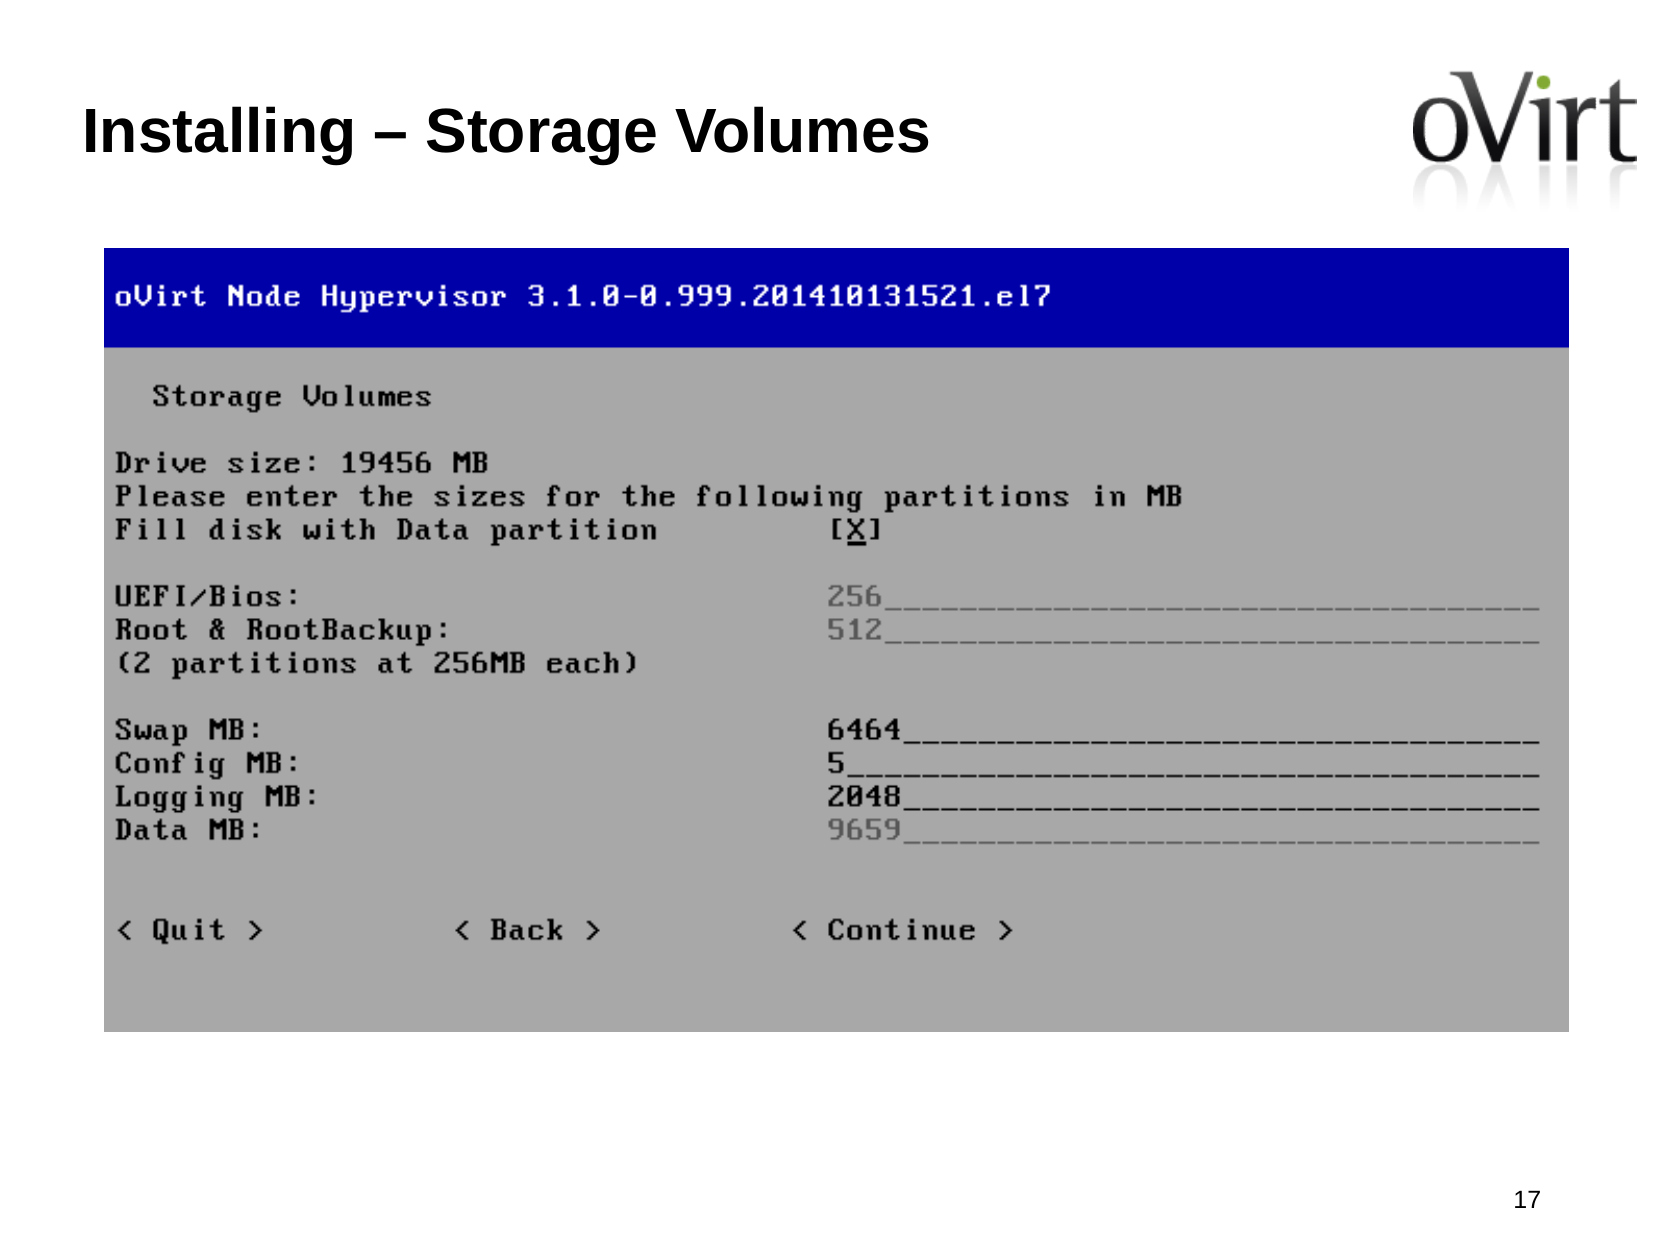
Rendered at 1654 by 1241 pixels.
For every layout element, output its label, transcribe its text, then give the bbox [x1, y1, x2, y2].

title Installing – Storage Volumes [82, 37, 1303, 226]
picture [1413, 63, 1637, 212]
picture [104, 248, 1569, 1032]
